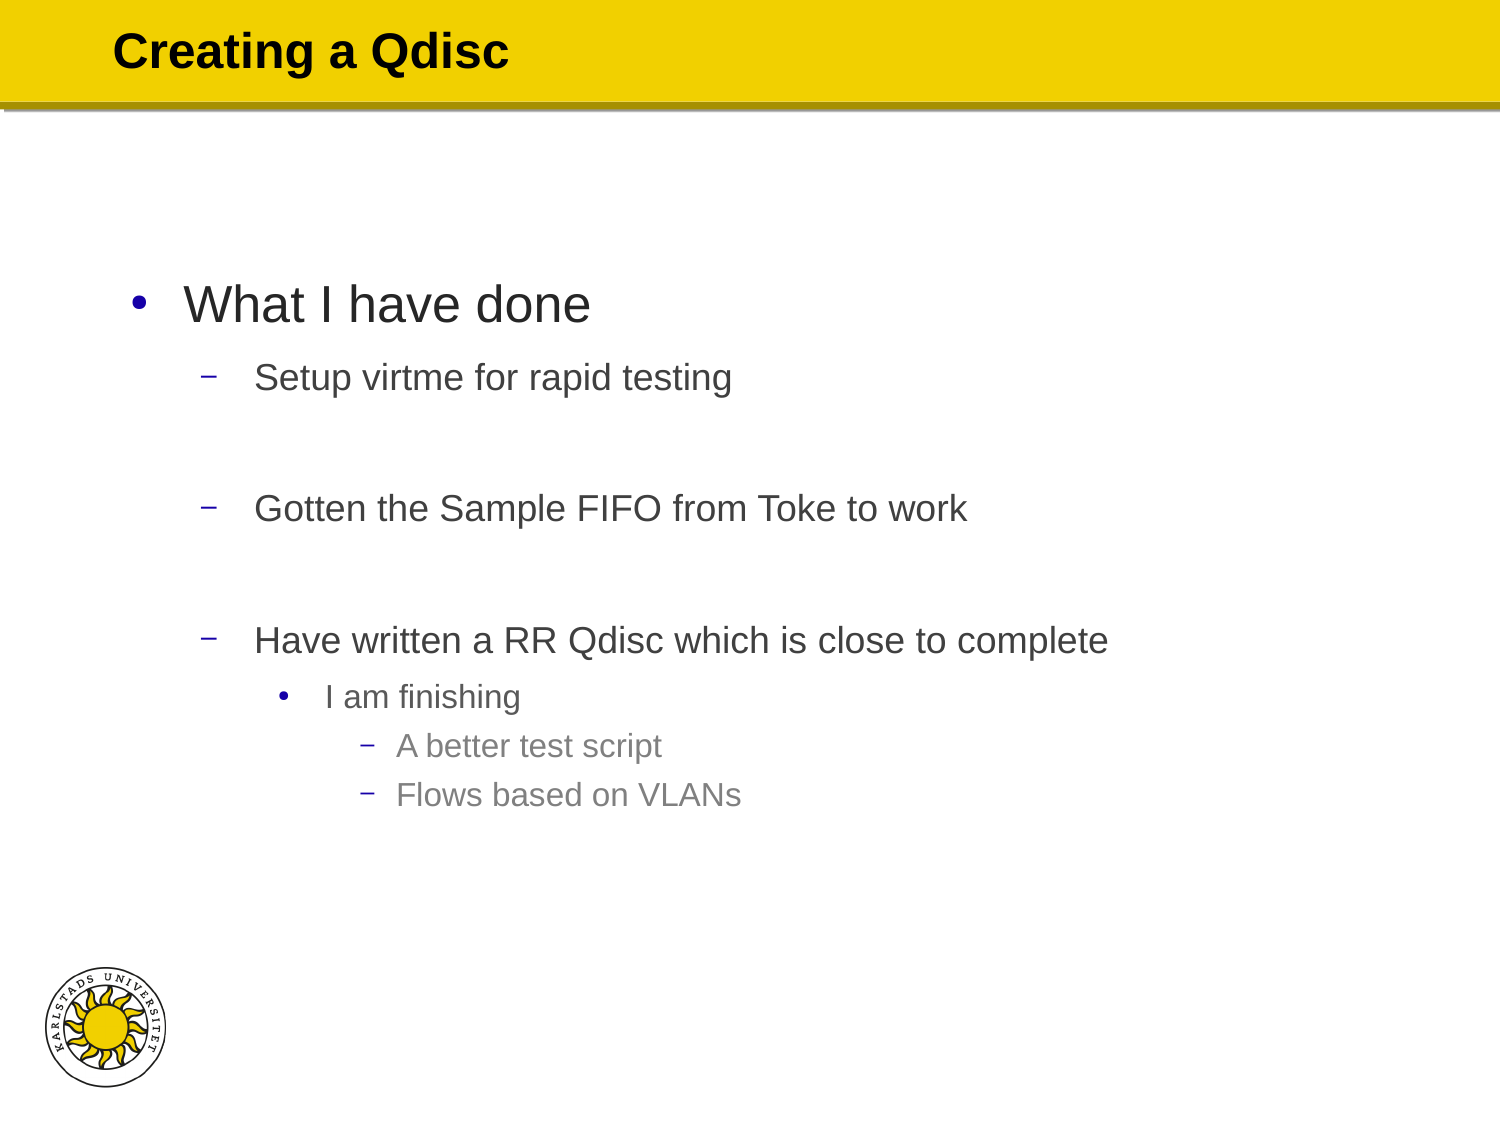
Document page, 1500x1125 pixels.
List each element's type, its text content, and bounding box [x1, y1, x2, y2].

list What I have done Setup virtme for rapid testing Gotten the Sample FIFO from Toke to work Have written a RR Qdisc which is close to complete I am finishing A better test script Flows based on VLANs [112, 275, 1388, 963]
picture [45, 959, 166, 1095]
title Creating a Qdisc [112, 0, 1388, 102]
